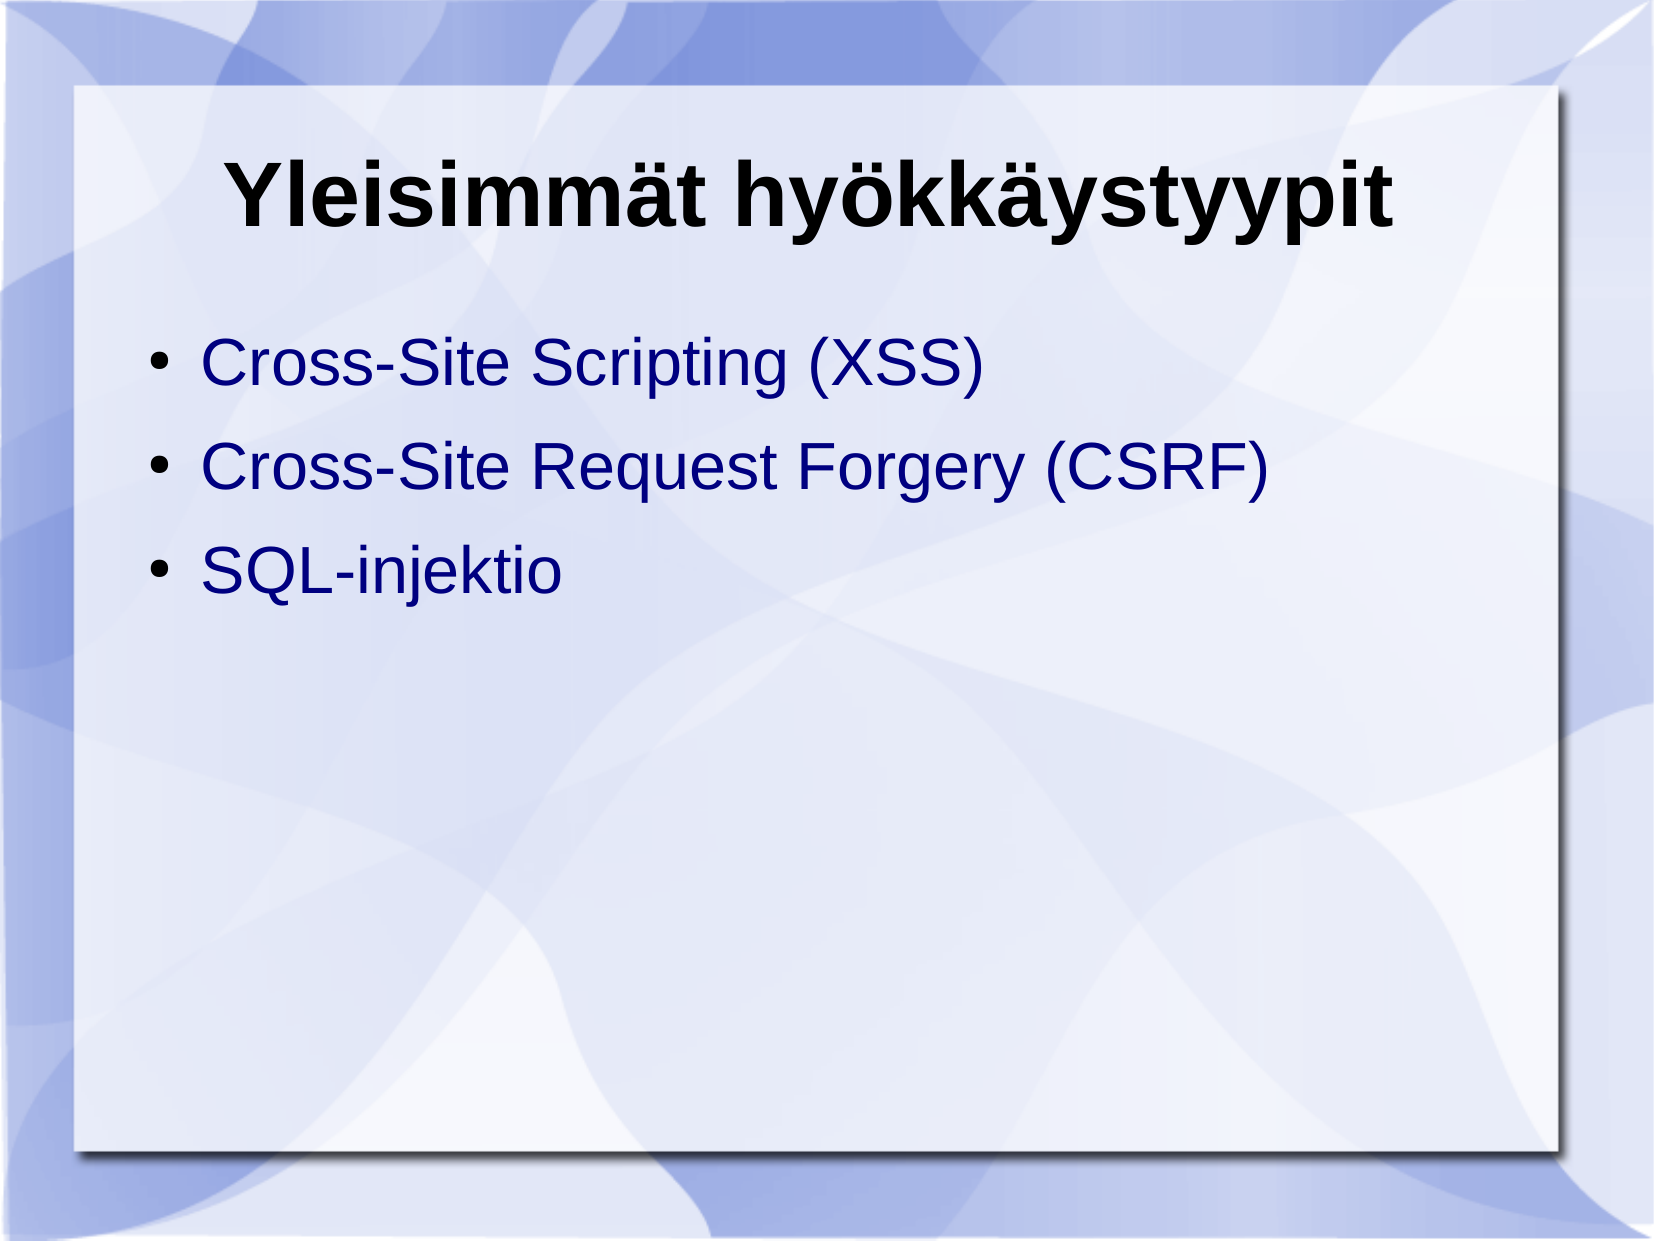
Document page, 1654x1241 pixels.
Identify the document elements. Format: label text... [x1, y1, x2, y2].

picture [0, 0, 1654, 1241]
list Cross-Site Scripting (XSS) Cross-Site Request Forgery (CSRF) SQL-injektio [129, 324, 1489, 975]
title Yleisimmät hyökkäystyypit [82, 90, 1536, 298]
